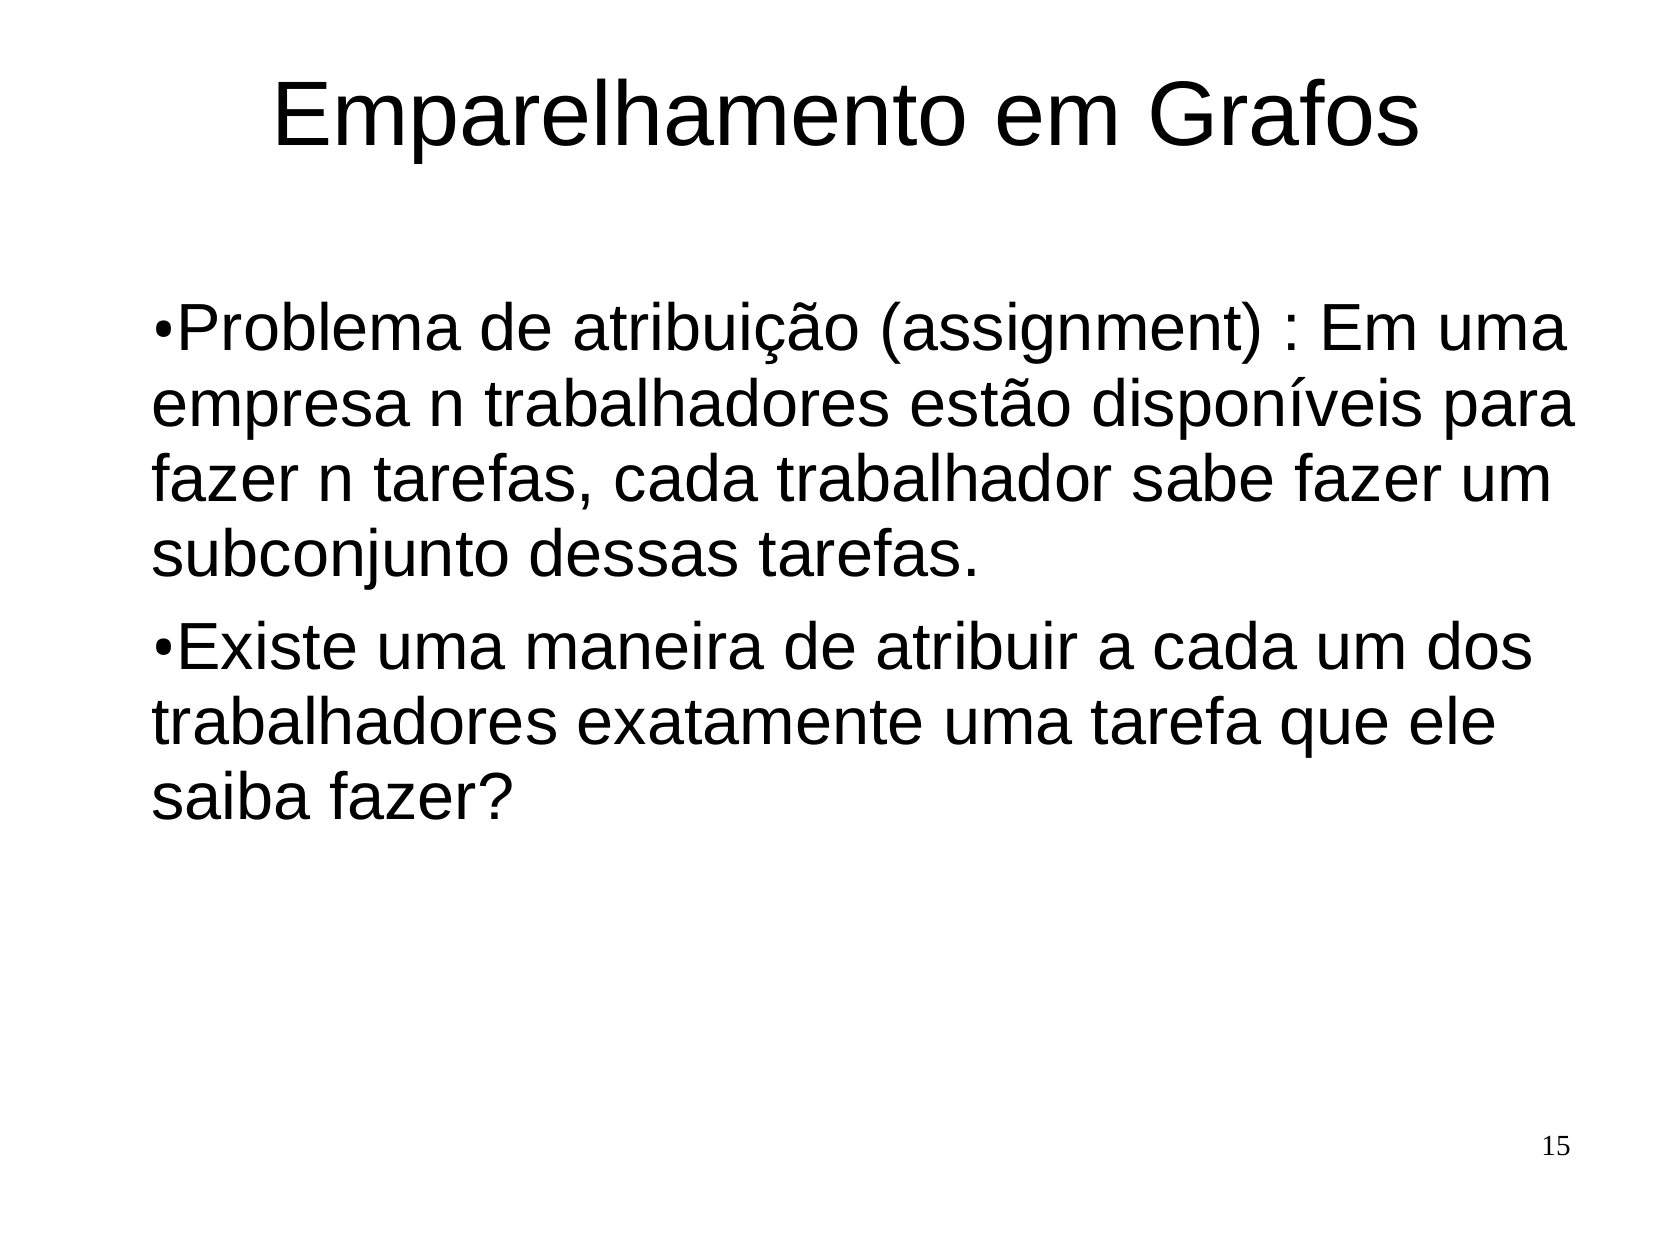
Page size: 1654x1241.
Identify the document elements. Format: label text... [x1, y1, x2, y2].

title Emparelhamento em Grafos [261, 0, 1433, 228]
list Problema de atribuição (assignment) : Em uma empresa n trabalhadores estão disponíveis para fazer n tarefas, cada trabalhador sabe fazer um subconjunto dessas tarefas. Existe uma maneira de atribuir a cada um dos trabalhadores exatamente uma tarefa que ele saiba fazer? [151, 289, 1599, 1020]
